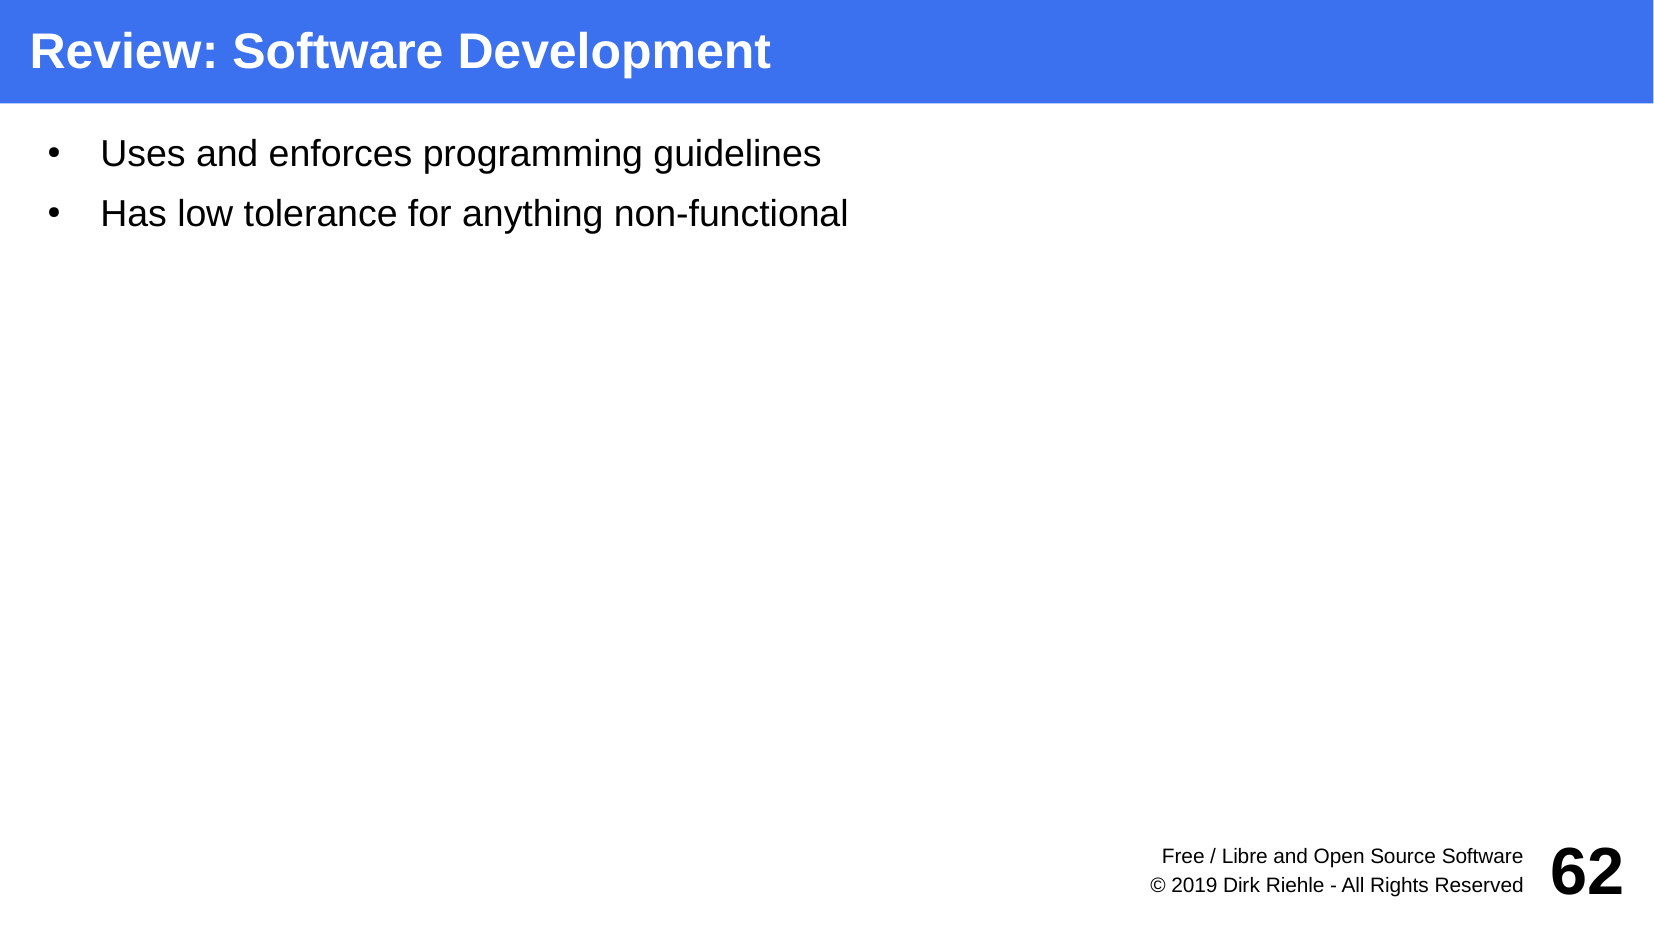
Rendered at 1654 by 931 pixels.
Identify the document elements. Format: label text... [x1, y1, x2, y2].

title Review: Software Development [0, 0, 1654, 104]
list Uses and enforces programming guidelines Has low tolerance for anything non-functional [29, 132, 1625, 813]
